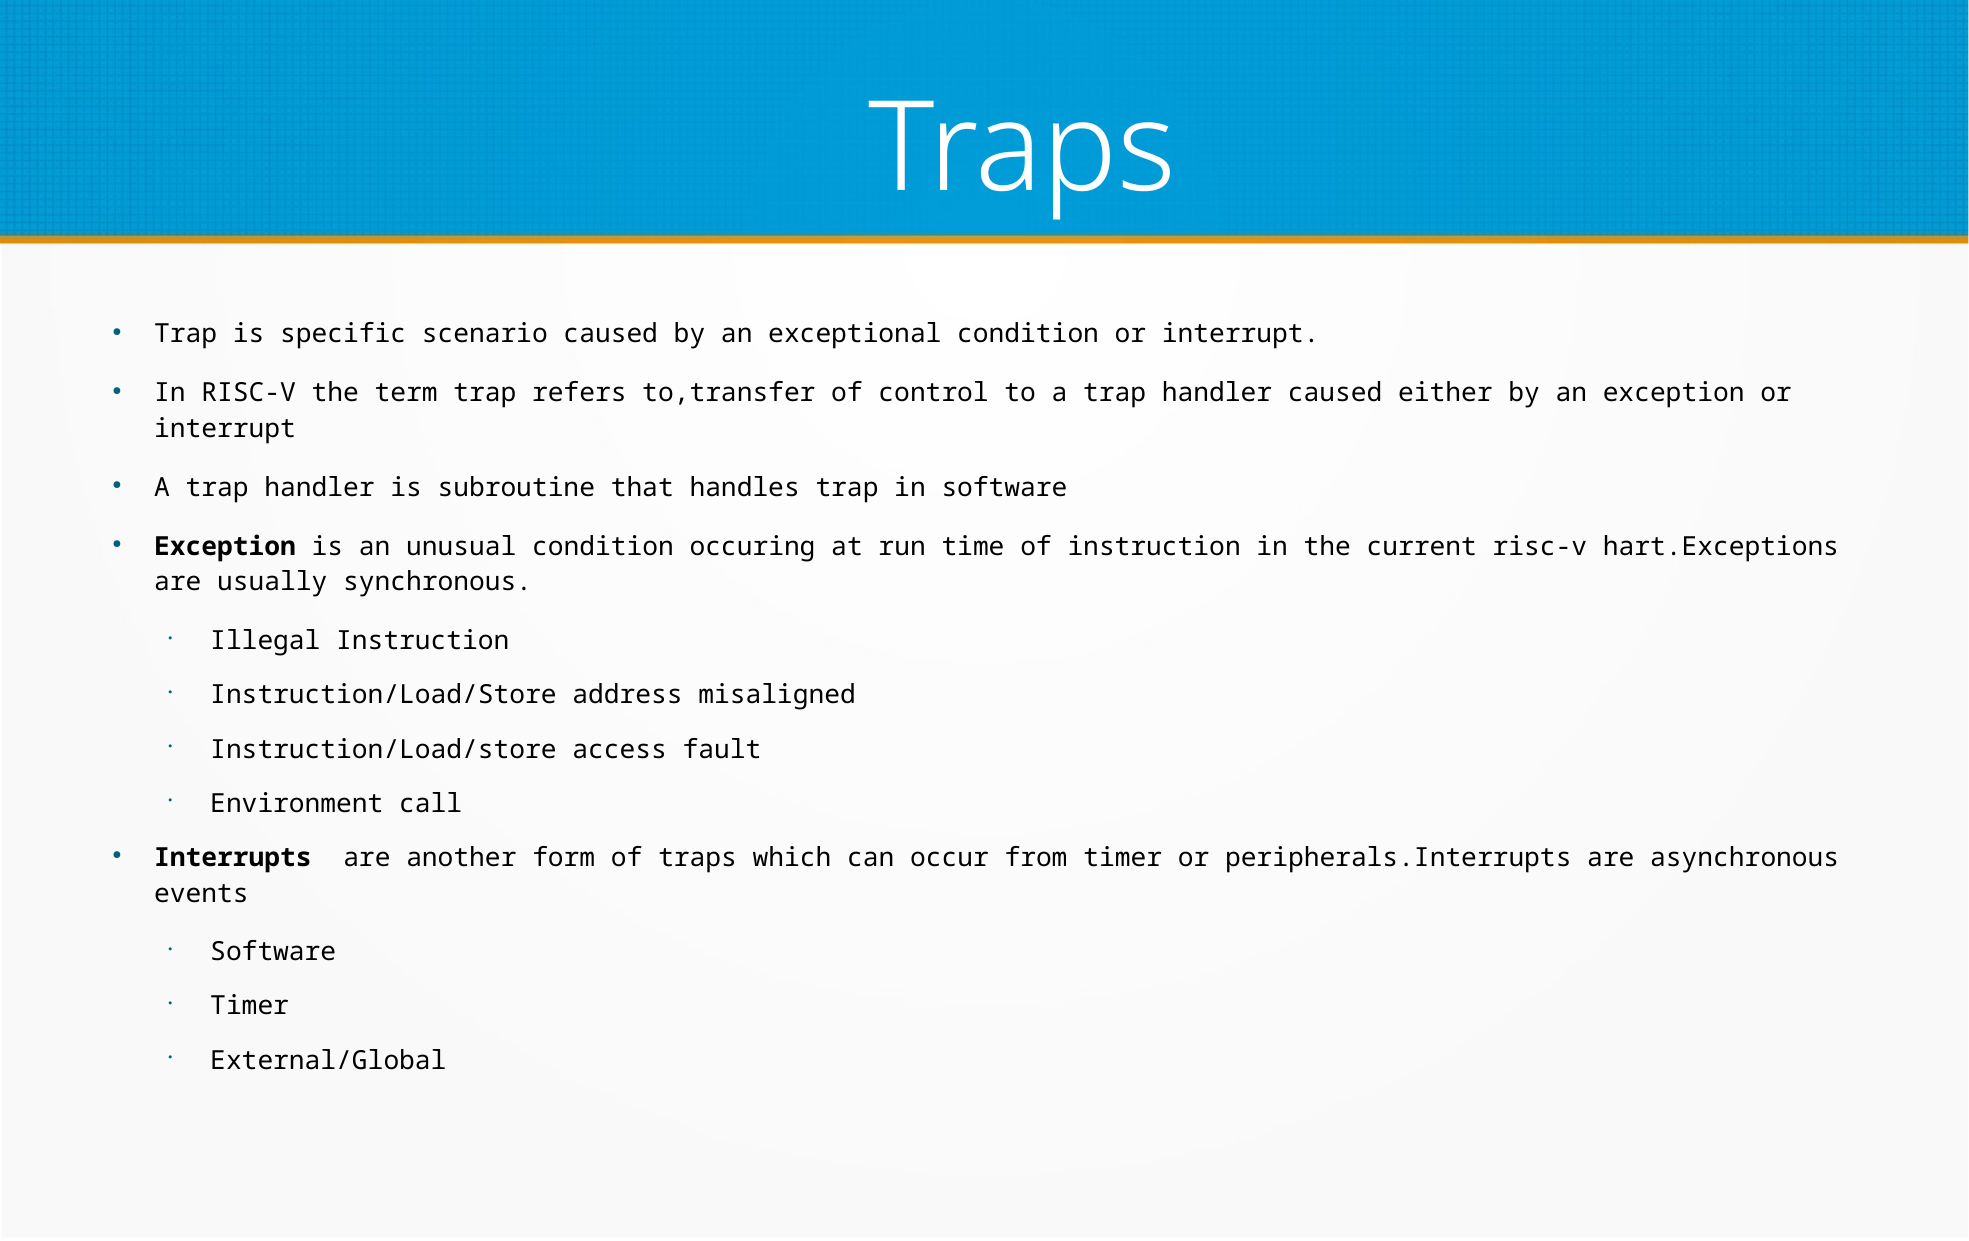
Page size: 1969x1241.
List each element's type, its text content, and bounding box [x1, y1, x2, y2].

picture [0, 233, 1969, 1241]
list Trap is specific scenario caused by an exceptional condition or interrupt. In RISC-V the term trap refers to,transfer of control to a trap handler caused either by an exception or interrupt A trap handler is subroutine that handles trap in software Exception is an unusual condition occuring at run time of instruction in the current risc-v hart.Exceptions are usually synchronous. Illegal Instruction Instruction/Load/Store address misaligned Instruction/Load/store access fault Environment call Interrupts are another form of traps which can occur from timer or peripherals.Interrupts are asynchronous events Software Timer External/Global [98, 315, 1861, 1081]
title Traps [98, 19, 1870, 227]
